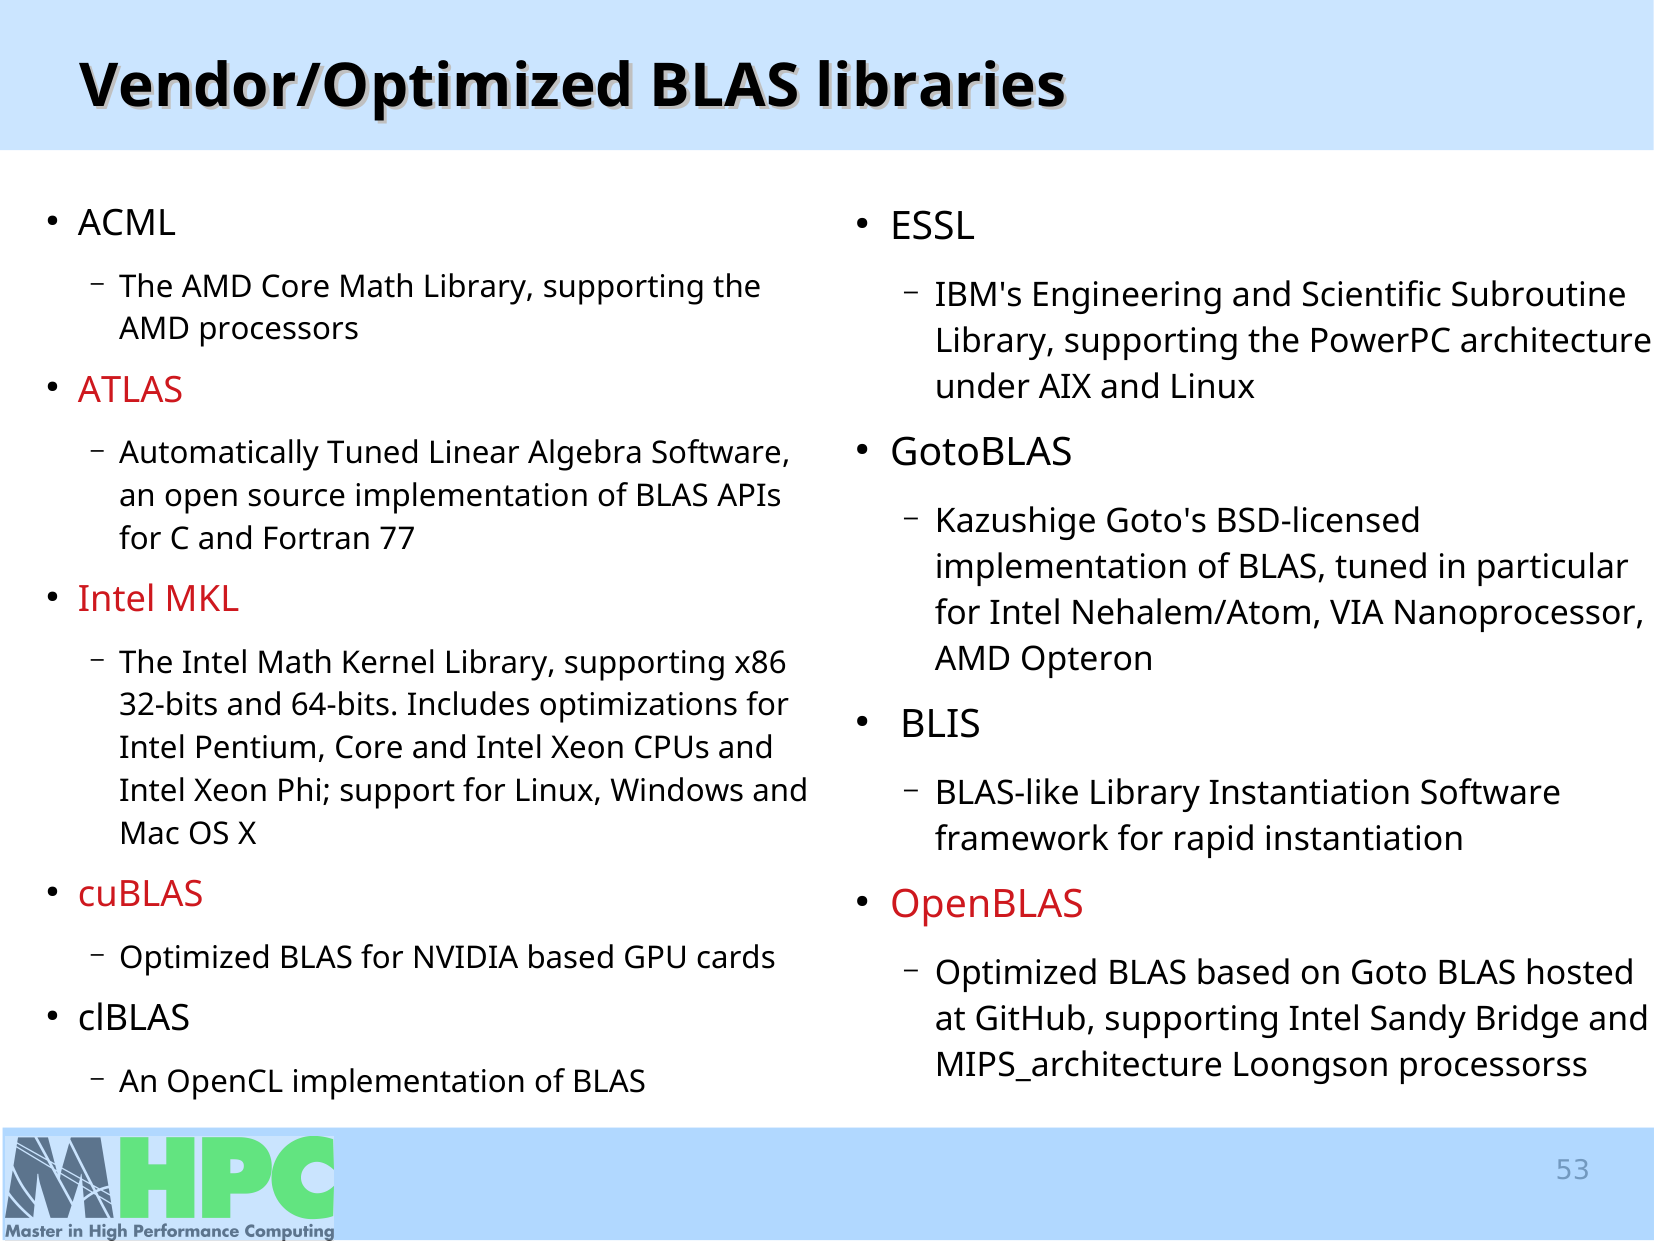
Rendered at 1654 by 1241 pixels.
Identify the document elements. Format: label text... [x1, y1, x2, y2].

title Vendor/Optimized BLAS libraries [8, 0, 1355, 187]
list ACML The AMD Core Math Library, supporting the AMD processors ATLAS Automatically Tuned Linear Algebra Software, an open source implementation of BLAS APIs for C and Fortran 77 Intel MKL The Intel Math Kernel Library, supporting x86 32-bits and 64-bits. Includes optimizations for Intel Pentium, Core and Intel Xeon CPUs and Intel Xeon Phi; support for Linux, Windows and Mac OS X cuBLAS Optimized BLAS for NVIDIA based GPU cards clBLAS An OpenCL implementation of BLAS [17, 196, 820, 1104]
list ESSL IBM's Engineering and Scientific Subroutine Library, supporting the PowerPC architecture under AIX and Linux GotoBLAS Kazushige Goto's BSD-licensed implementation of BLAS, tuned in particular for Intel Nehalem/Atom, VIA Nanoprocessor, AMD Opteron BLIS BLAS-like Library Instantiation Software framework for rapid instantiation OpenBLAS Optimized BLAS based on Goto BLAS hosted at GitHub, supporting Intel Sandy Bridge and MIPS_architecture Loongson processorss [825, 197, 1654, 1108]
